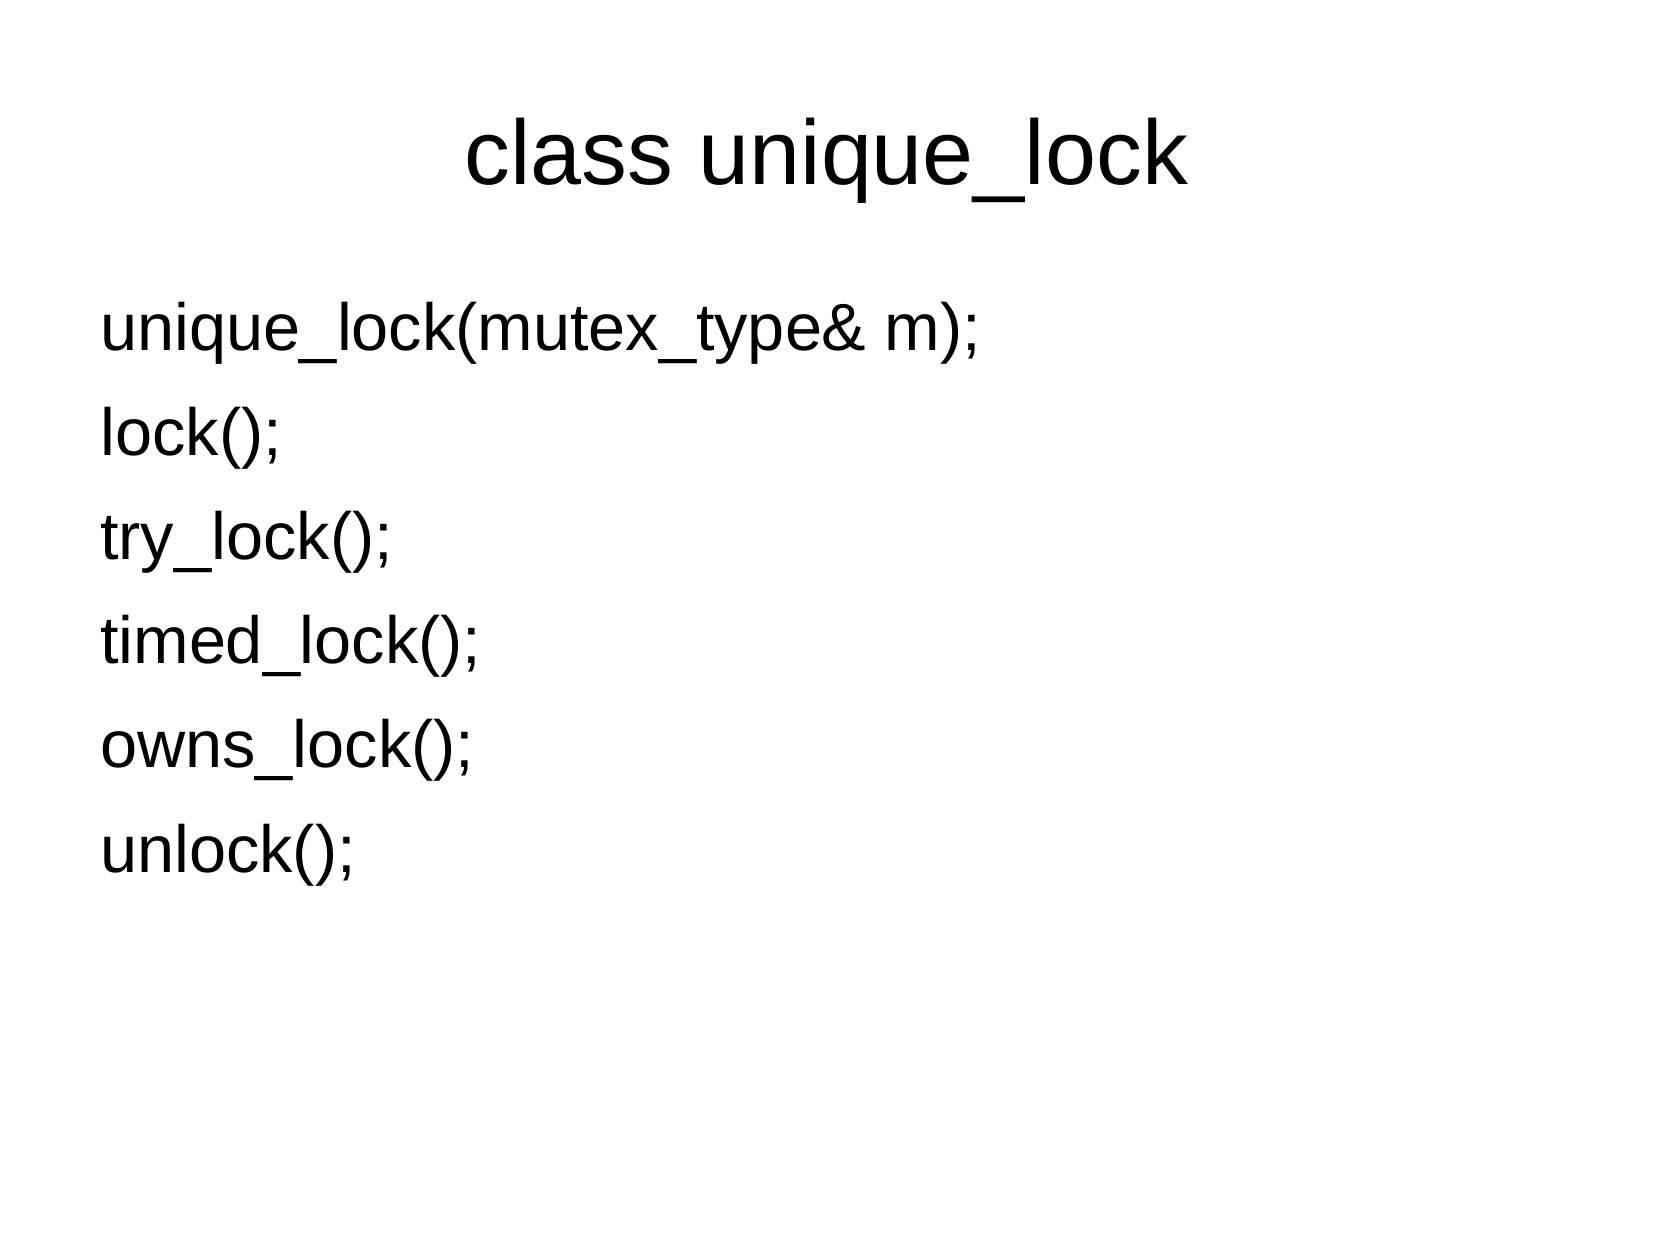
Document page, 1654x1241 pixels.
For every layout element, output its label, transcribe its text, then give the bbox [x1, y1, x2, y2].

list unique_lock(mutex_type& m); lock(); try_lock(); timed_lock(); owns_lock(); unlock(); [82, 290, 1571, 1094]
title class unique_lock [82, 56, 1571, 250]
